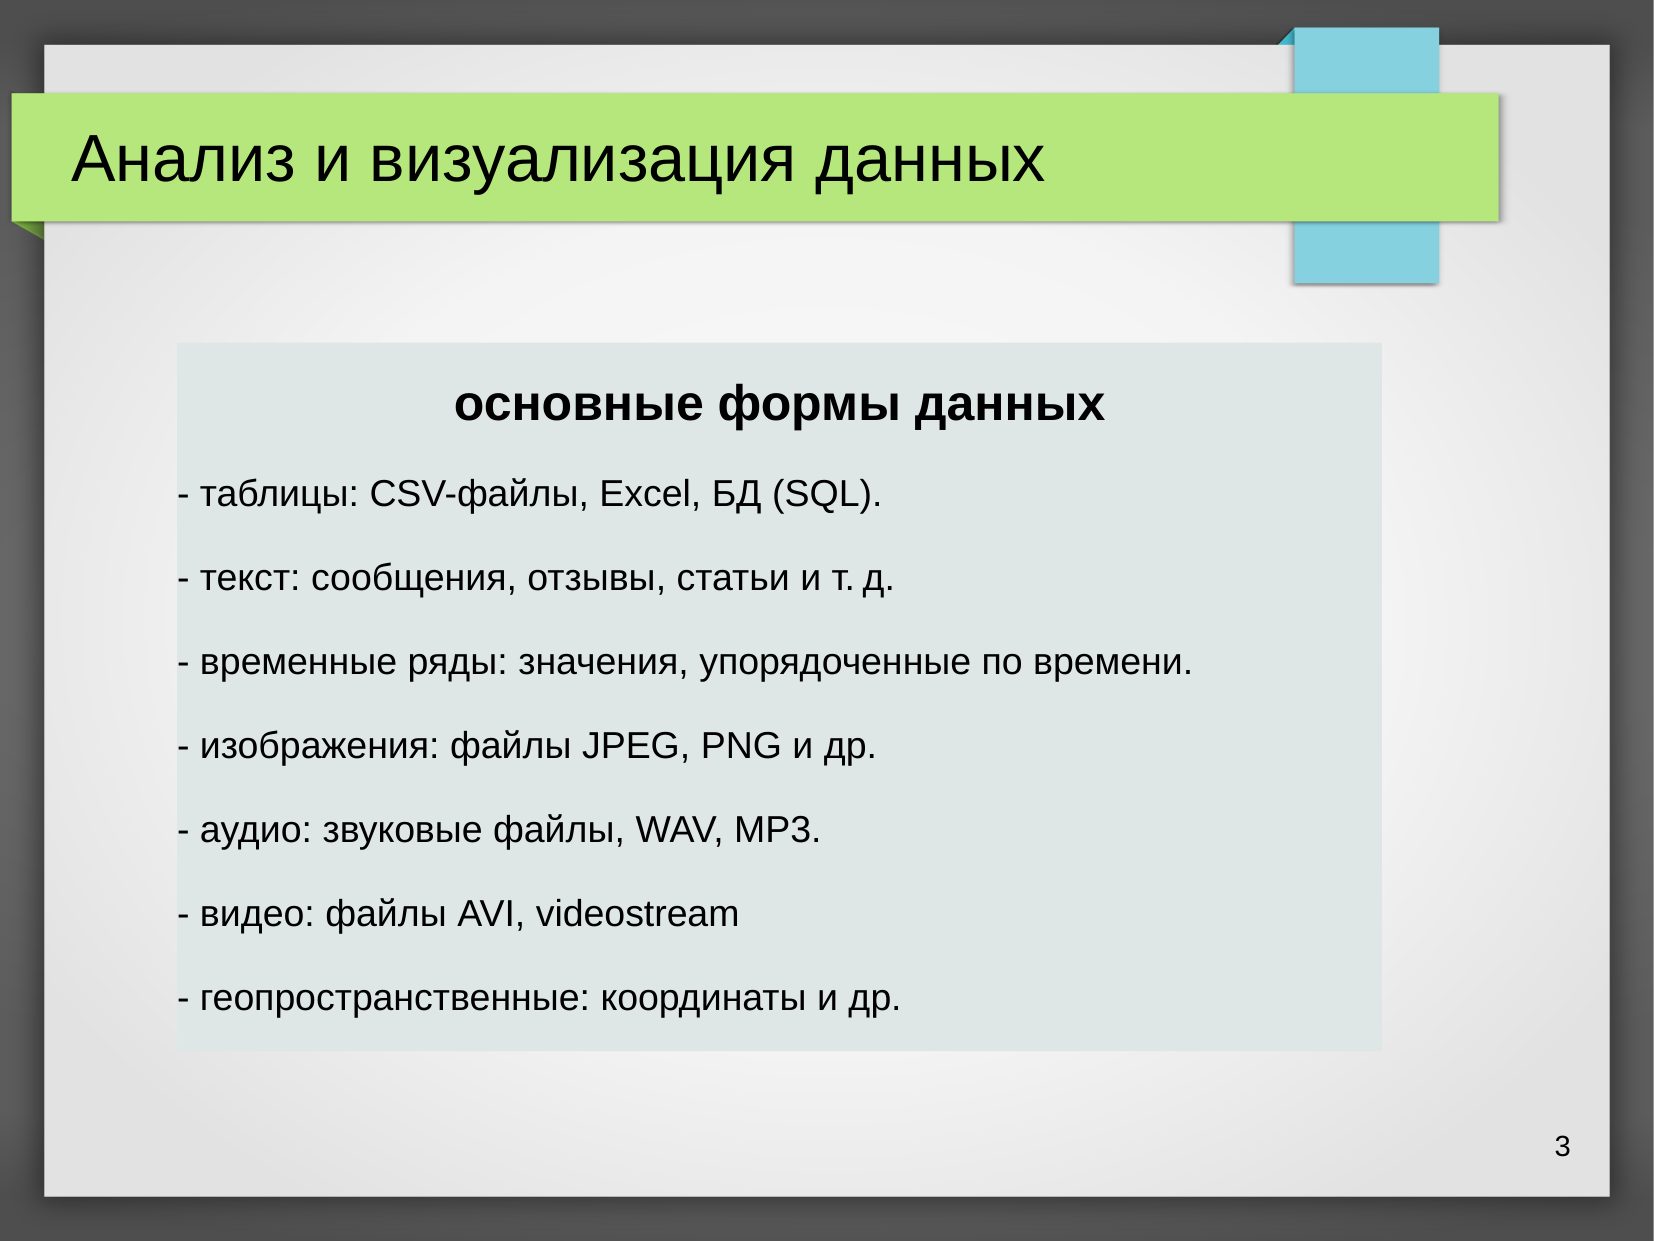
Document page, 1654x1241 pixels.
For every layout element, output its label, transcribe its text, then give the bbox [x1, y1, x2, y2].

picture [0, 0, 1654, 1241]
title Анализ и визуализация данных [71, 118, 1205, 199]
subtitle основные формы данных - таблицы: CSV-файлы, Excel, БД (SQL). - текст: сообщения, отзывы, статьи и т. д. - временные ряды: значения, упорядоченные по времени. - изображения: файлы JPEG, PNG и др. - аудио: звуковые файлы, WAV, MP3. - видео: файлы AVI, videostream - геопространственные: координаты и др. [177, 342, 1382, 1052]
